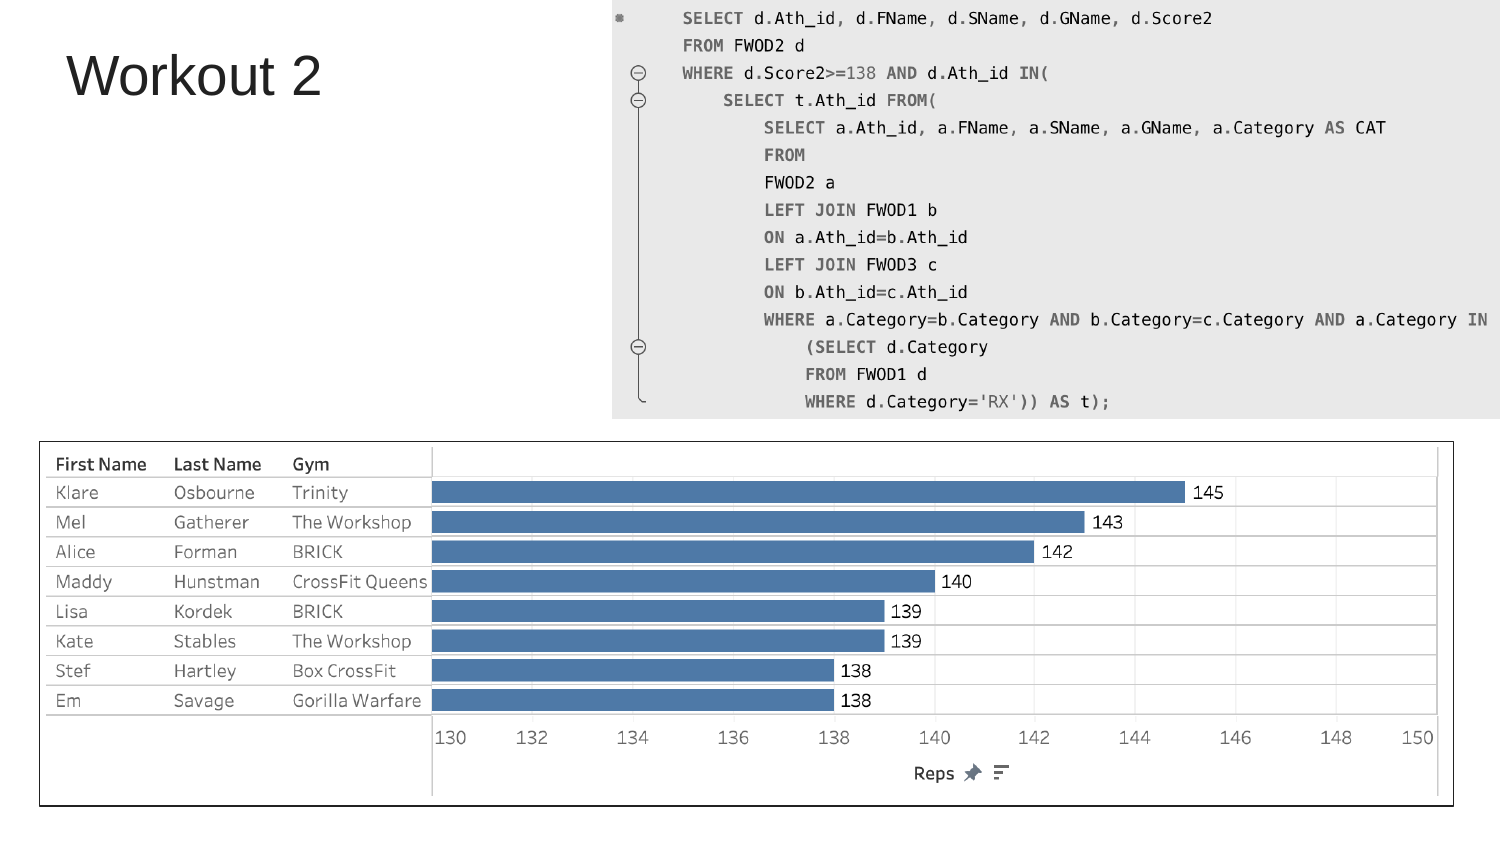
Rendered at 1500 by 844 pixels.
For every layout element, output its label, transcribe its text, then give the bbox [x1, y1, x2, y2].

picture [612, 0, 1500, 419]
picture [40, 442, 1453, 806]
title Workout 2 [51, 29, 342, 124]
